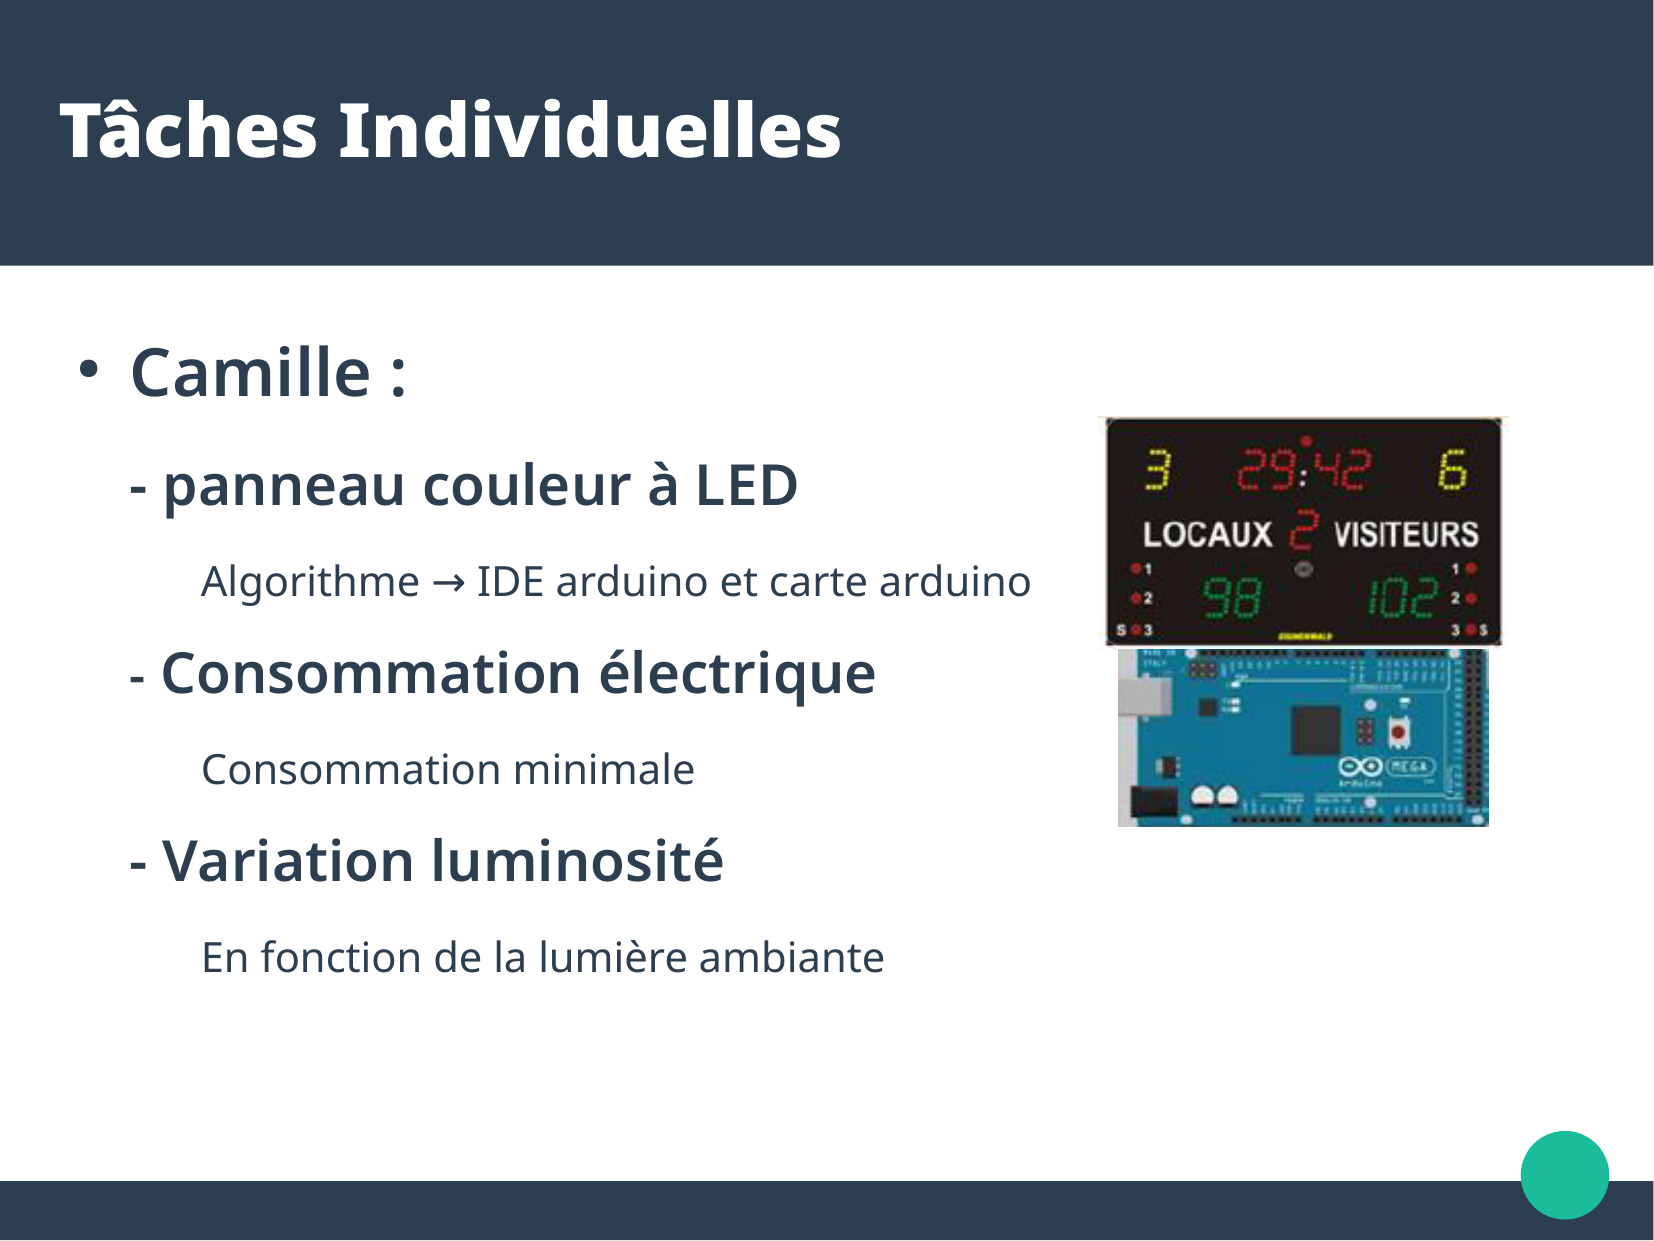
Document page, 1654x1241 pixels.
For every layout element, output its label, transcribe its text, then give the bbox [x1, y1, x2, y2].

list Camille : - panneau couleur à LED Algorithme → IDE arduino et carte arduino - Consommation électrique Consommation minimale - Variation luminosité En fonction de la lumière ambiante [59, 324, 1595, 1152]
picture [1098, 416, 1509, 827]
title Tâches Individuelles [59, 49, 1595, 207]
